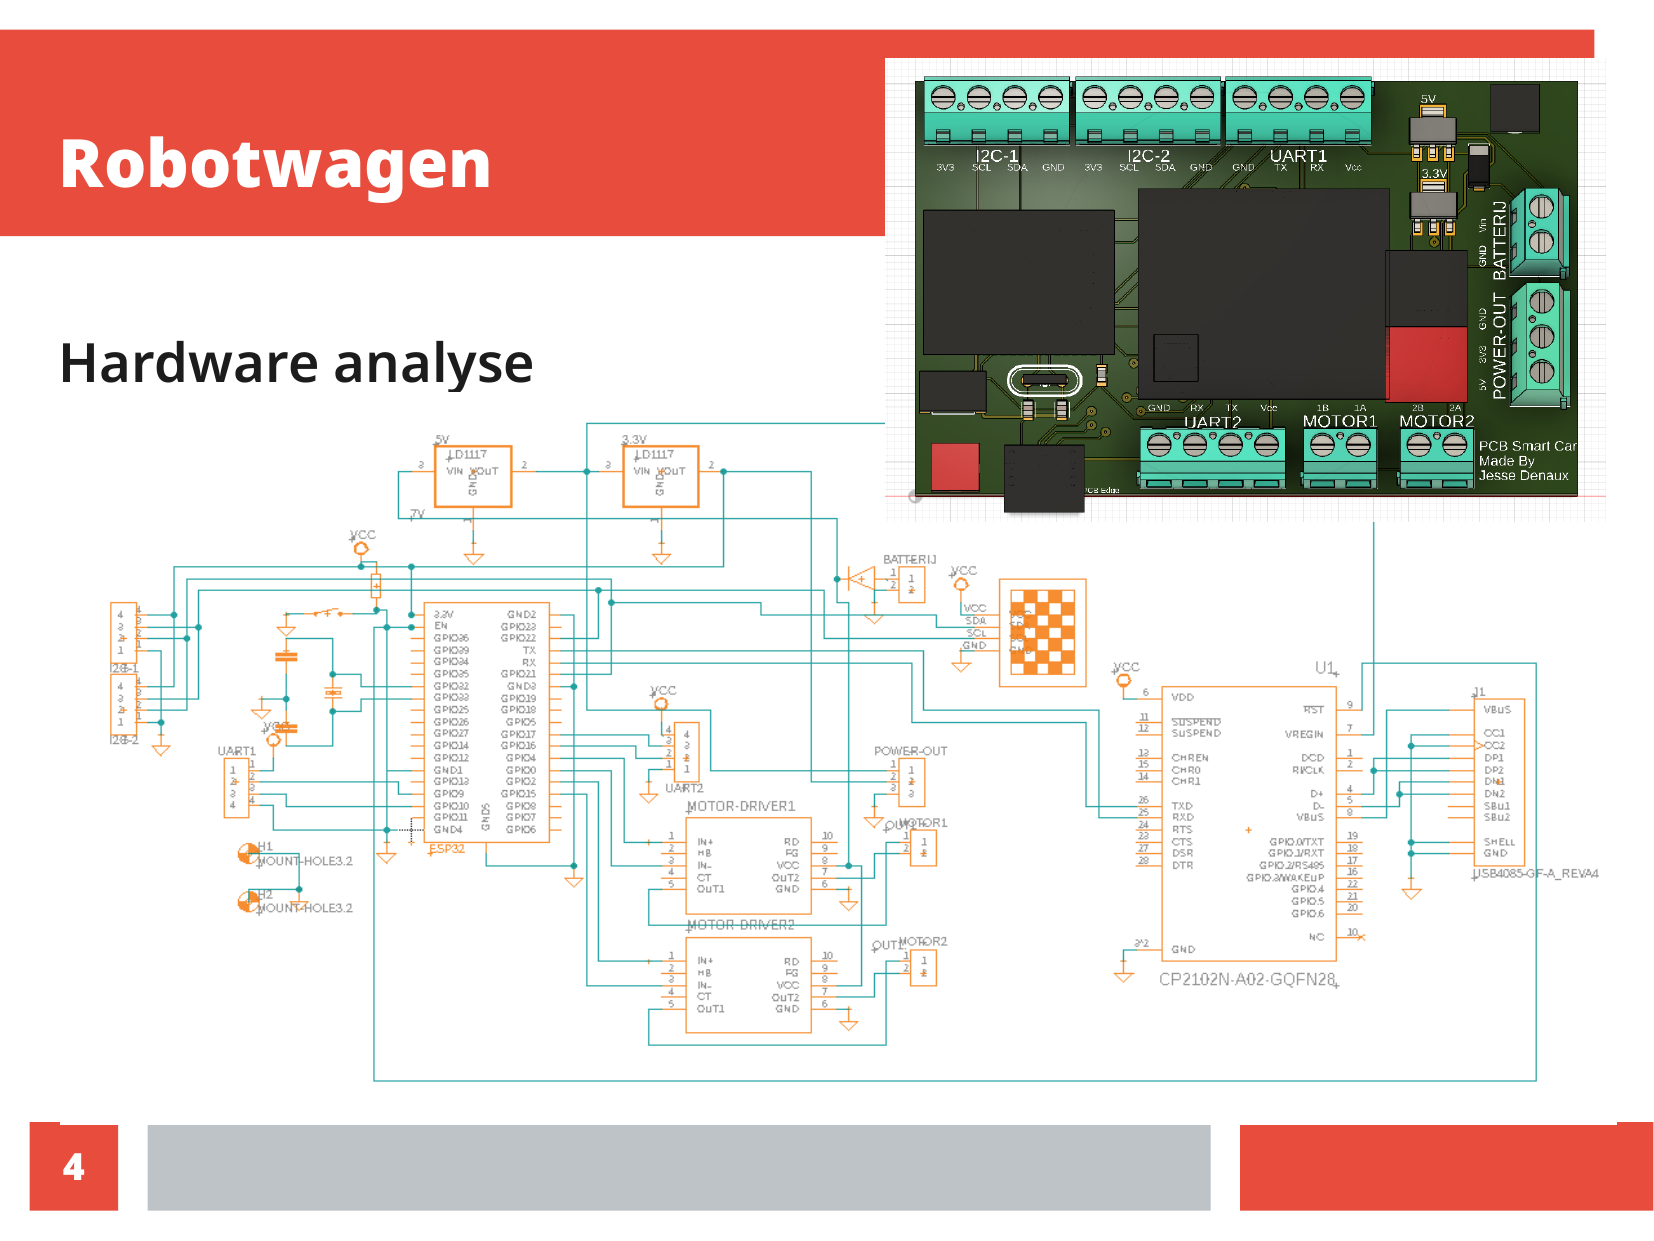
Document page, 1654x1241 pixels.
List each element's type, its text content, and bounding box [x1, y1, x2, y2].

list Hardware analyse [59, 324, 885, 1093]
picture [60, 58, 1617, 1126]
title Robotwagen [59, 59, 885, 207]
